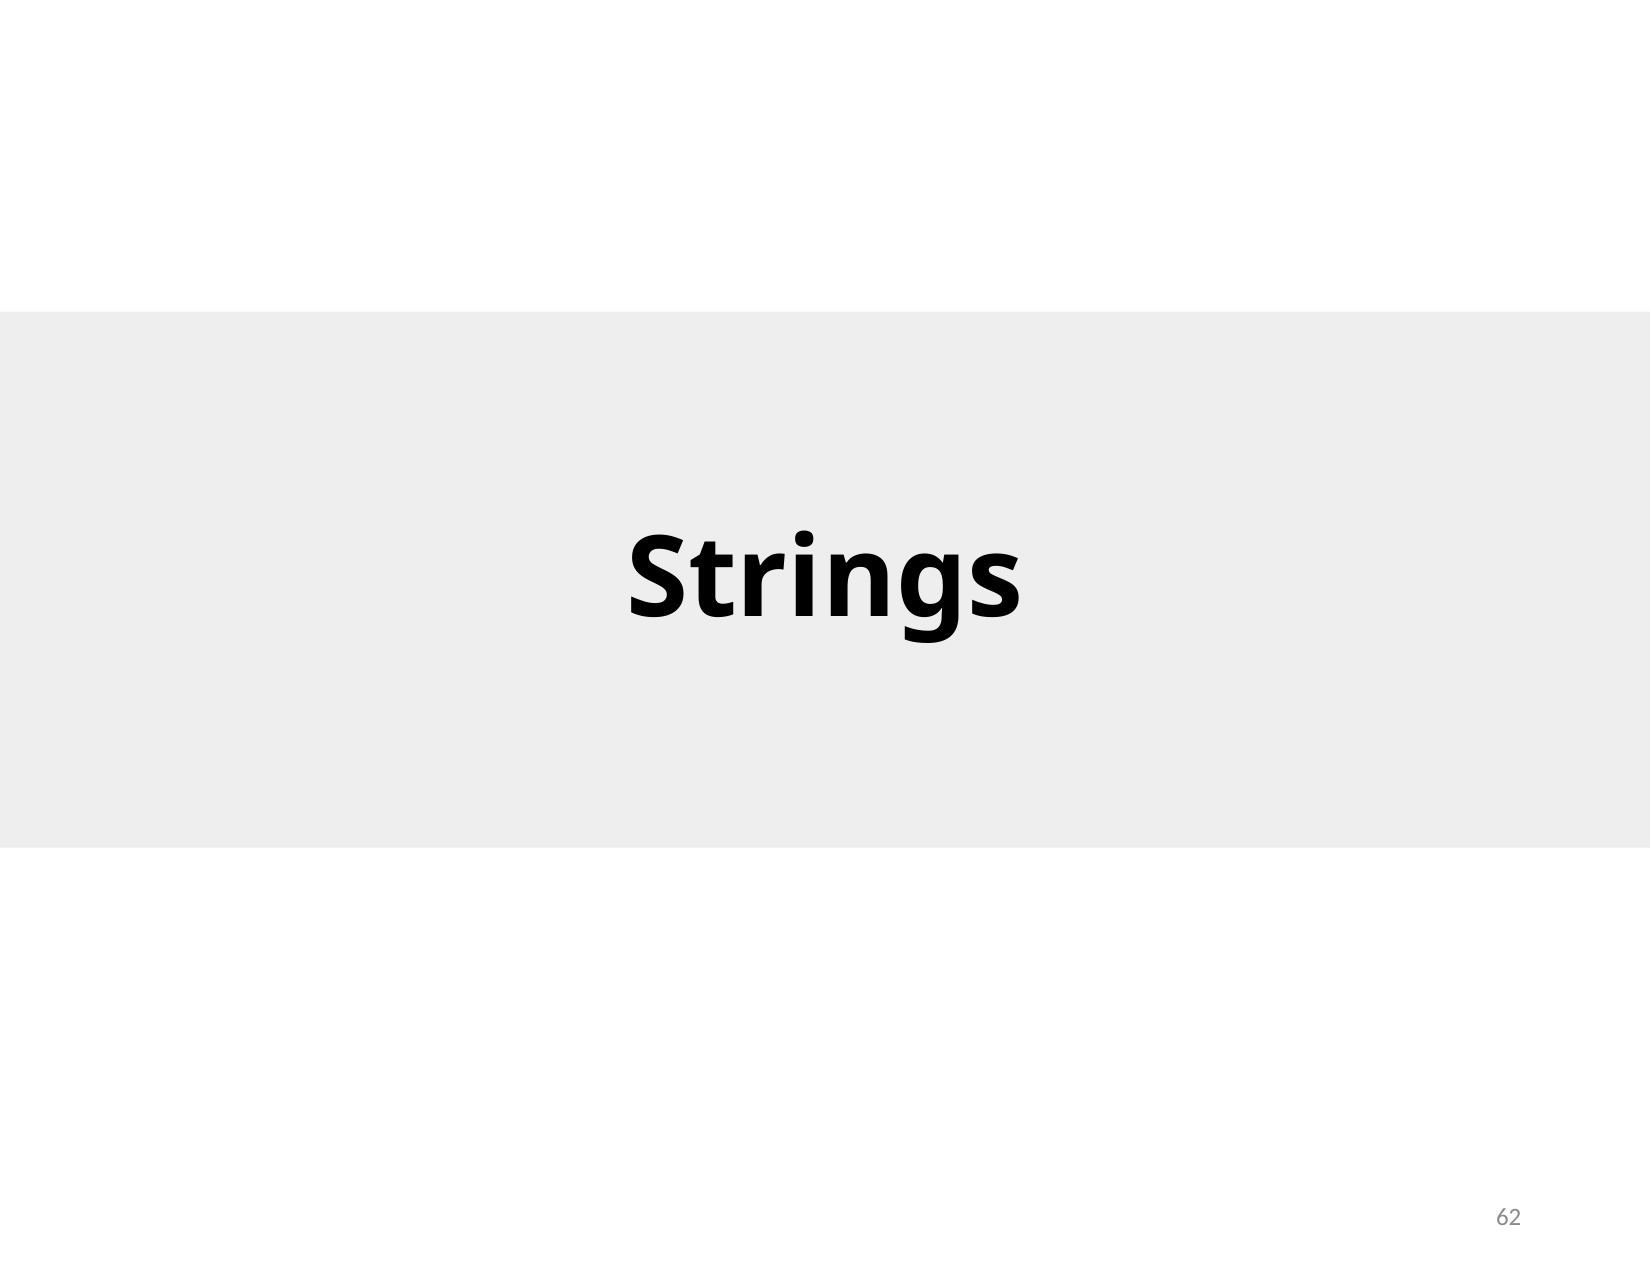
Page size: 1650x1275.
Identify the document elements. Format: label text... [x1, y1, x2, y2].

title Strings [0, 311, 1650, 848]
